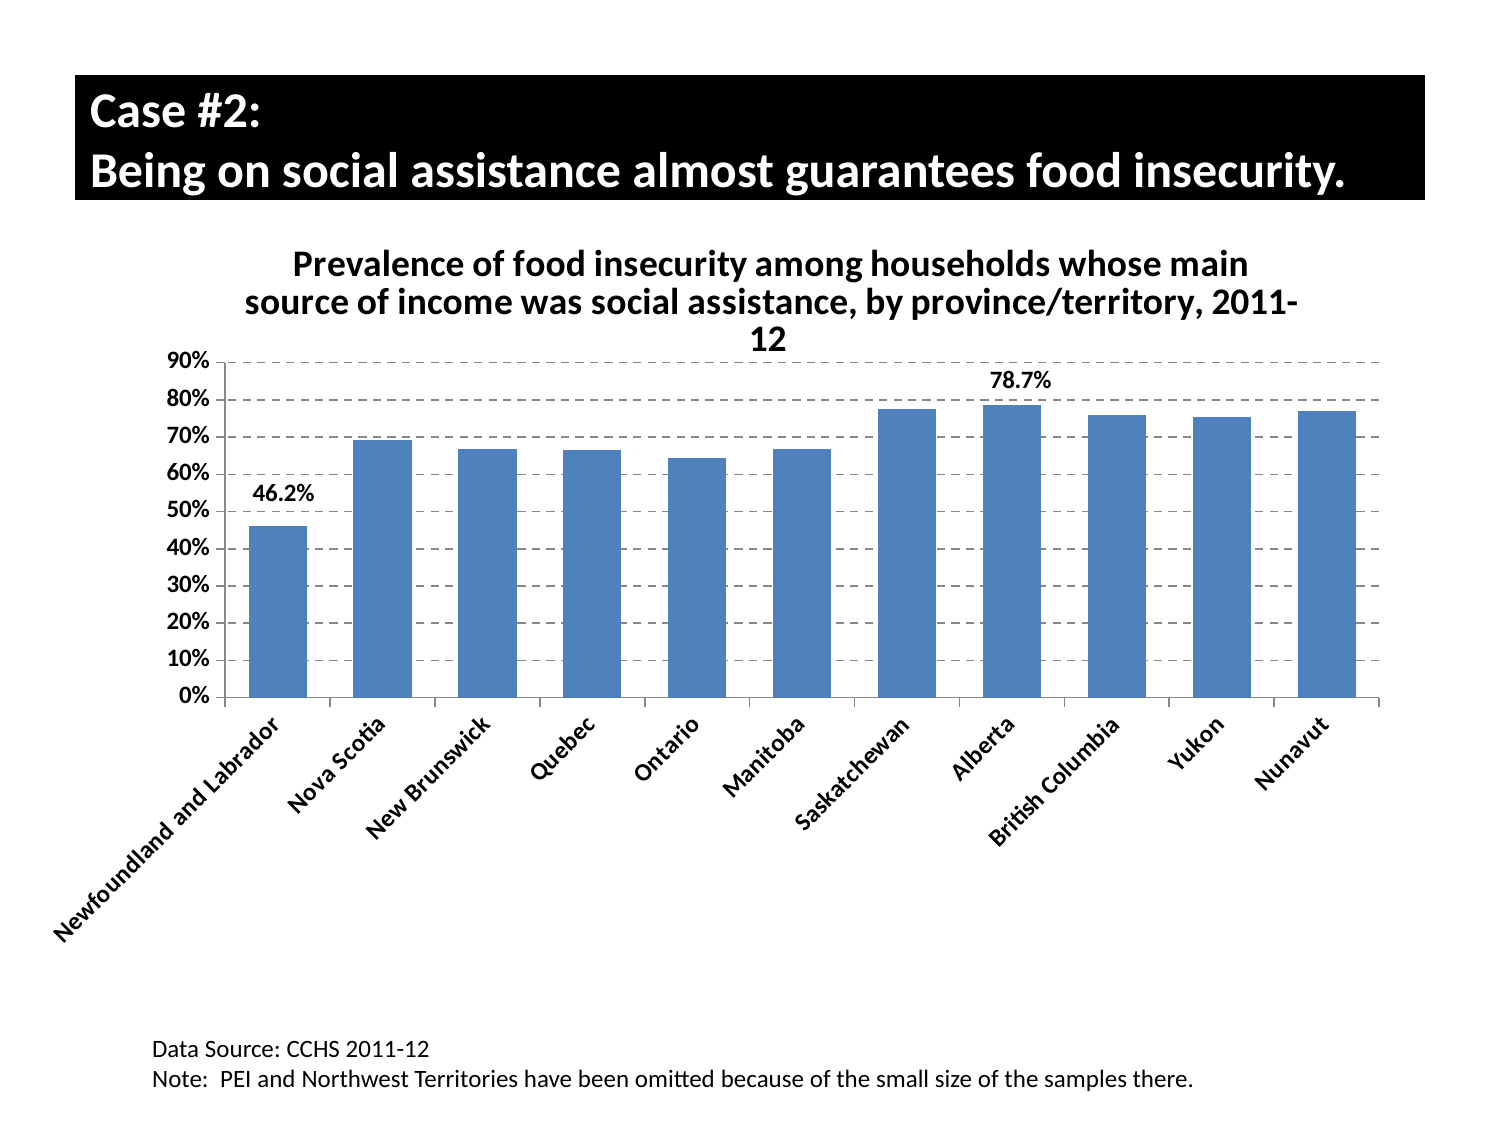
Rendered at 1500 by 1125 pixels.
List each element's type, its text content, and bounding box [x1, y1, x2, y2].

text_box Data Source: CCHS 2011-12 Note: PEI and Northwest Territories have been omitted because of the small size of the samples there. [137, 1024, 1500, 1100]
title Case #2: Being on social assistance almost guarantees food insecurity. [75, 75, 1425, 200]
chart [50, 224, 1400, 968]
